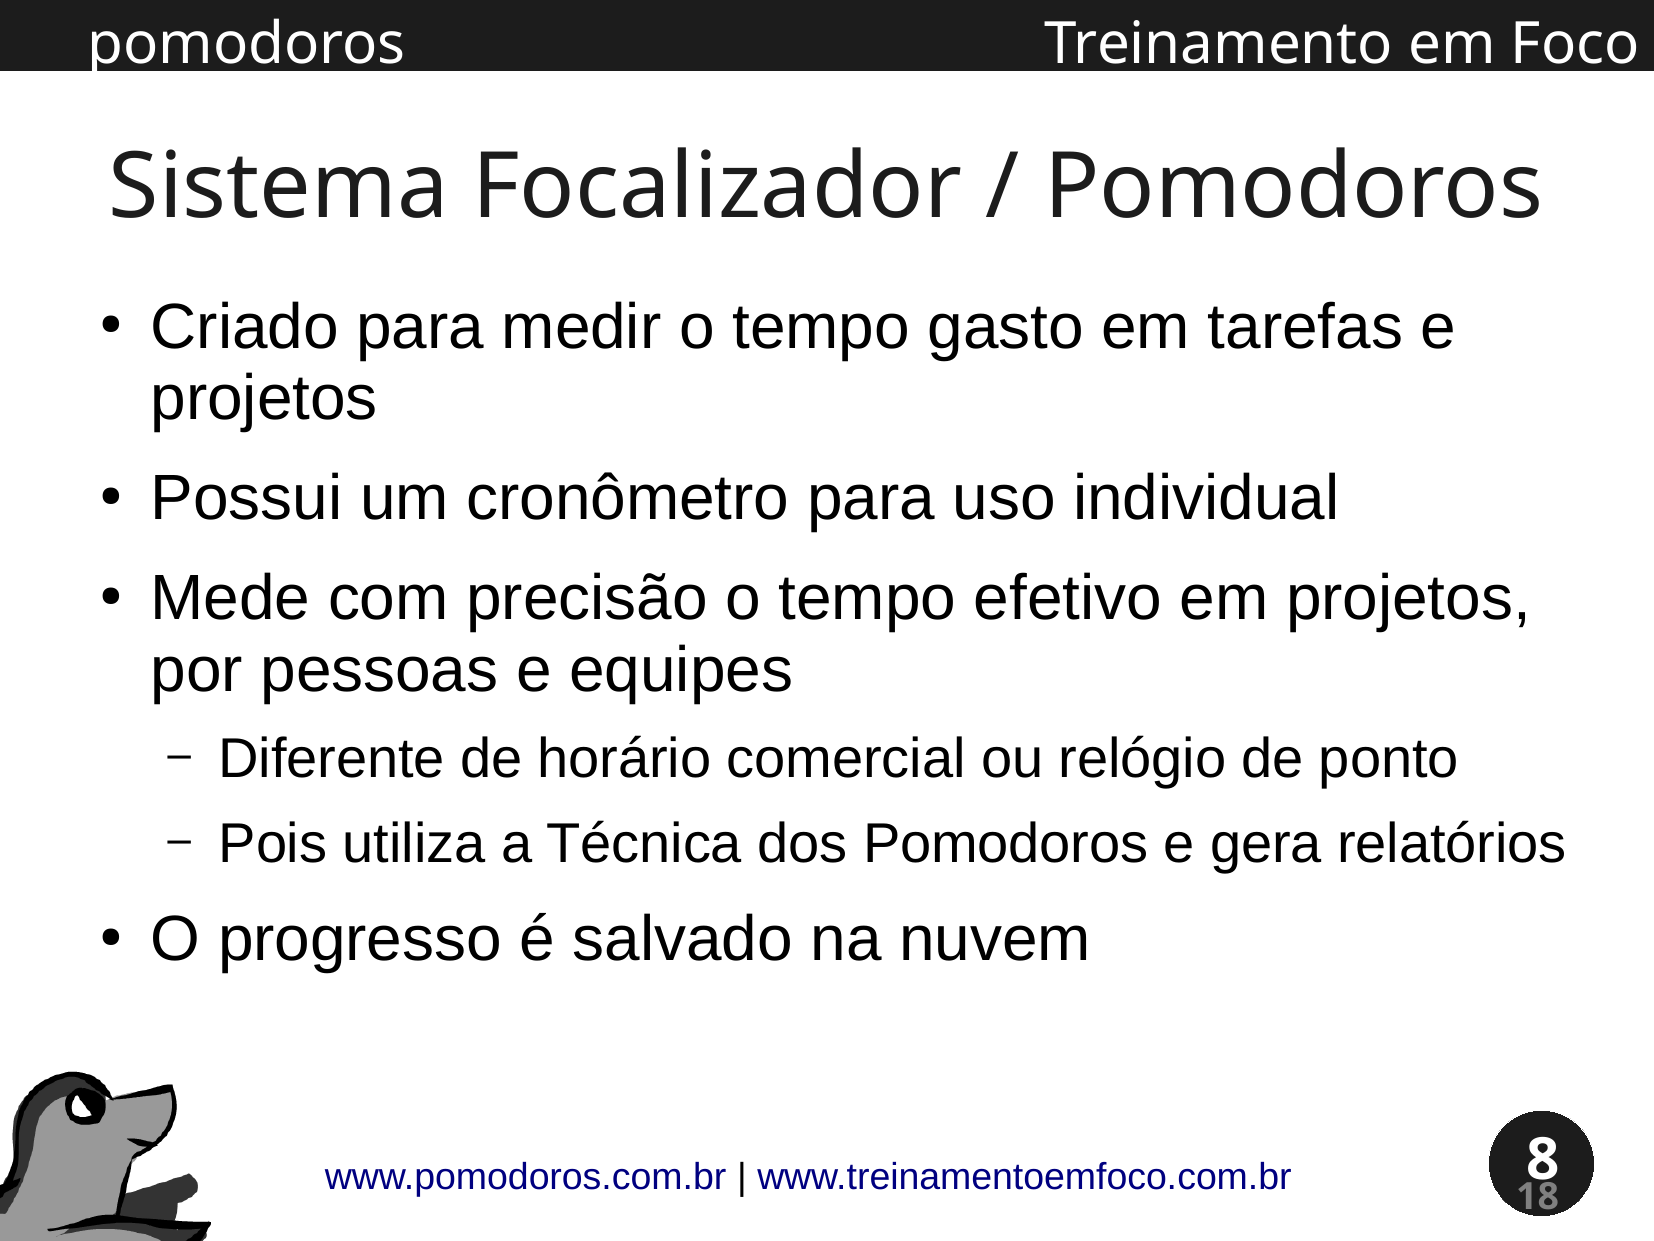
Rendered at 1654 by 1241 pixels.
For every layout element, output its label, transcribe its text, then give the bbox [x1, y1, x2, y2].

picture [0, 1003, 249, 1241]
list Criado para medir o tempo gasto em tarefas e projetos Possui um cronômetro para uso individual Mede com precisão o tempo efetivo em projetos, por pessoas e equipes Diferente de horário comercial ou relógio de ponto Pois utiliza a Técnica dos Pomodoros e gera relatórios O progresso é salvado na nuvem [82, 290, 1571, 1010]
title Sistema Focalizador / Pomodoros [82, 78, 1571, 287]
